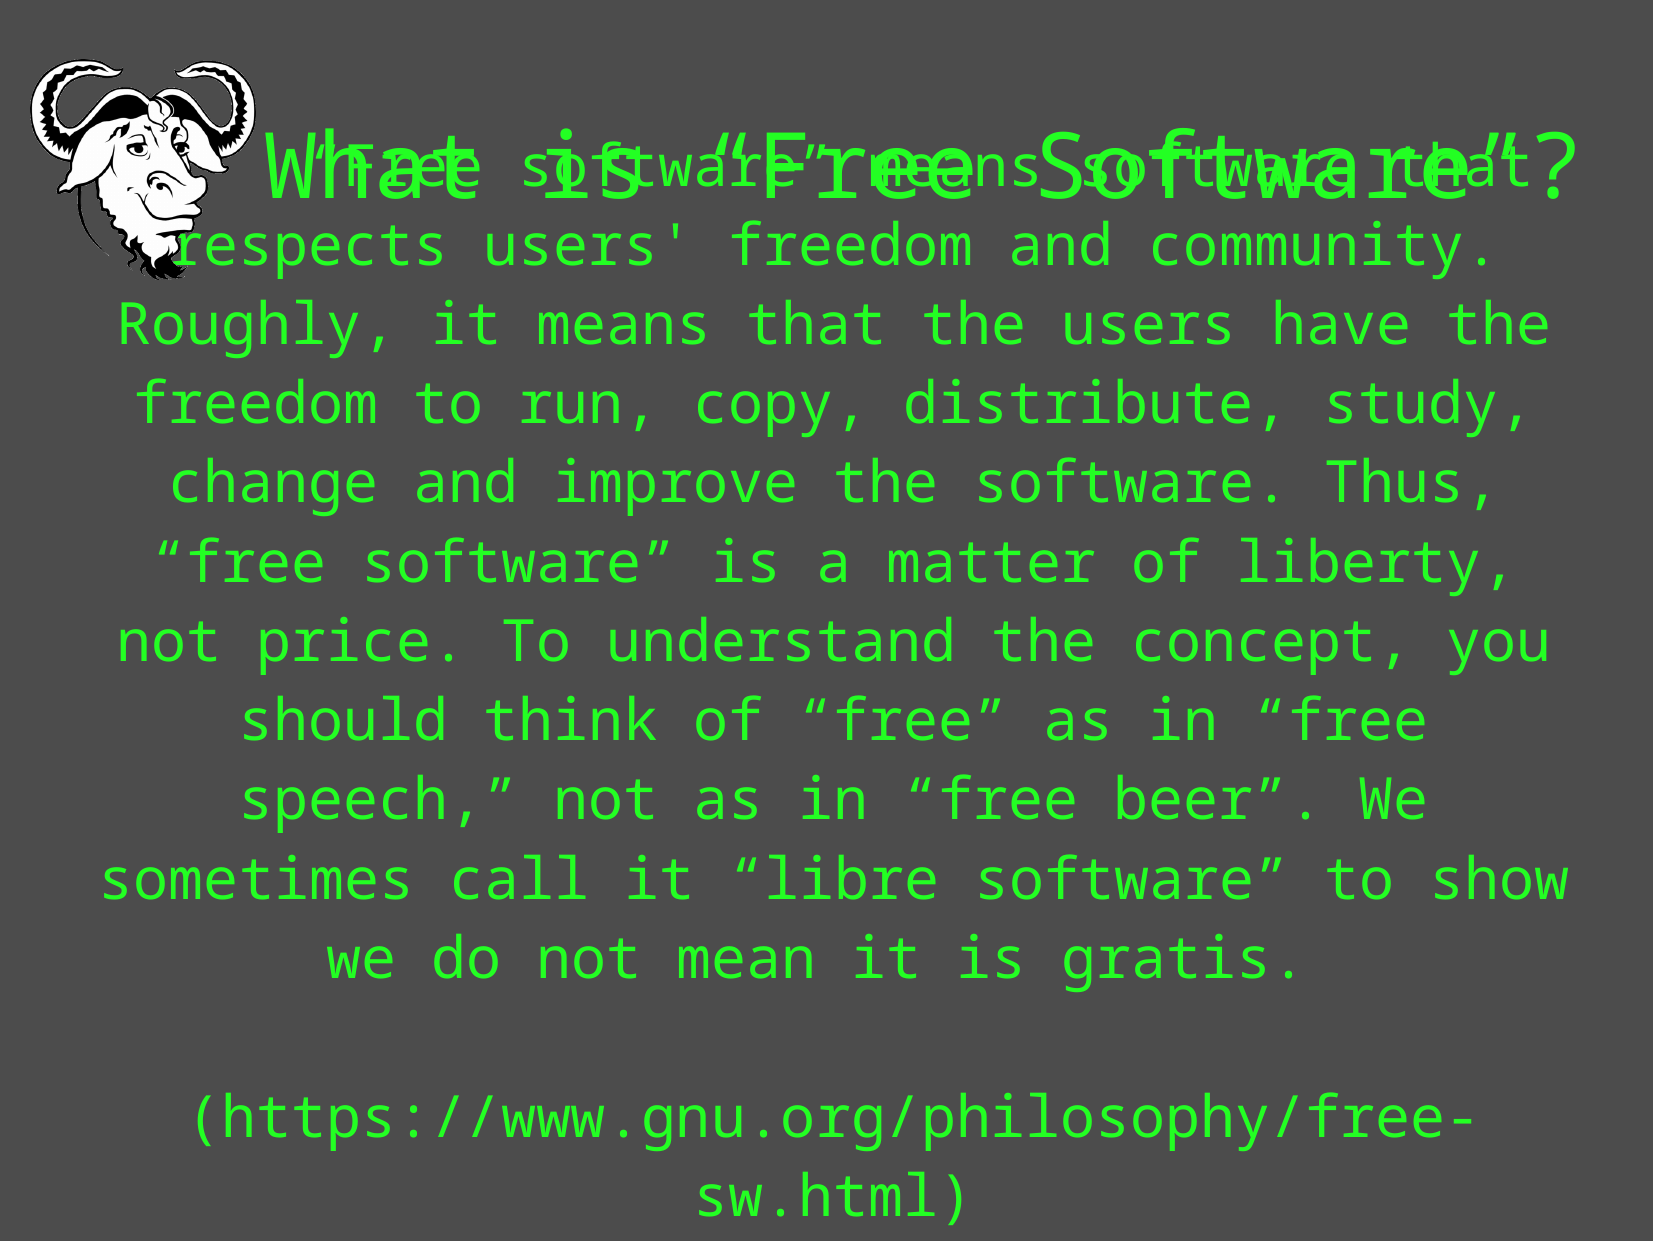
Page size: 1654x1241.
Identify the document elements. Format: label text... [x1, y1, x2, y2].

picture [30, 59, 256, 280]
title What is “Free Software”? [256, 60, 1653, 268]
subtitle “Free software” means software that respects users' freedom and community. Roughly, it means that the users have the freedom to run, copy, distribute, study, change and improve the software. Thus, “free software” is a matter of liberty, not price. To understand the concept, you should think of “free” as in “free speech,” not as in “free beer”. We sometimes call it “libre software” to show we do not mean it is gratis. (https://www.gnu.org/philosophy/free-sw.html) [90, 267, 1578, 1090]
